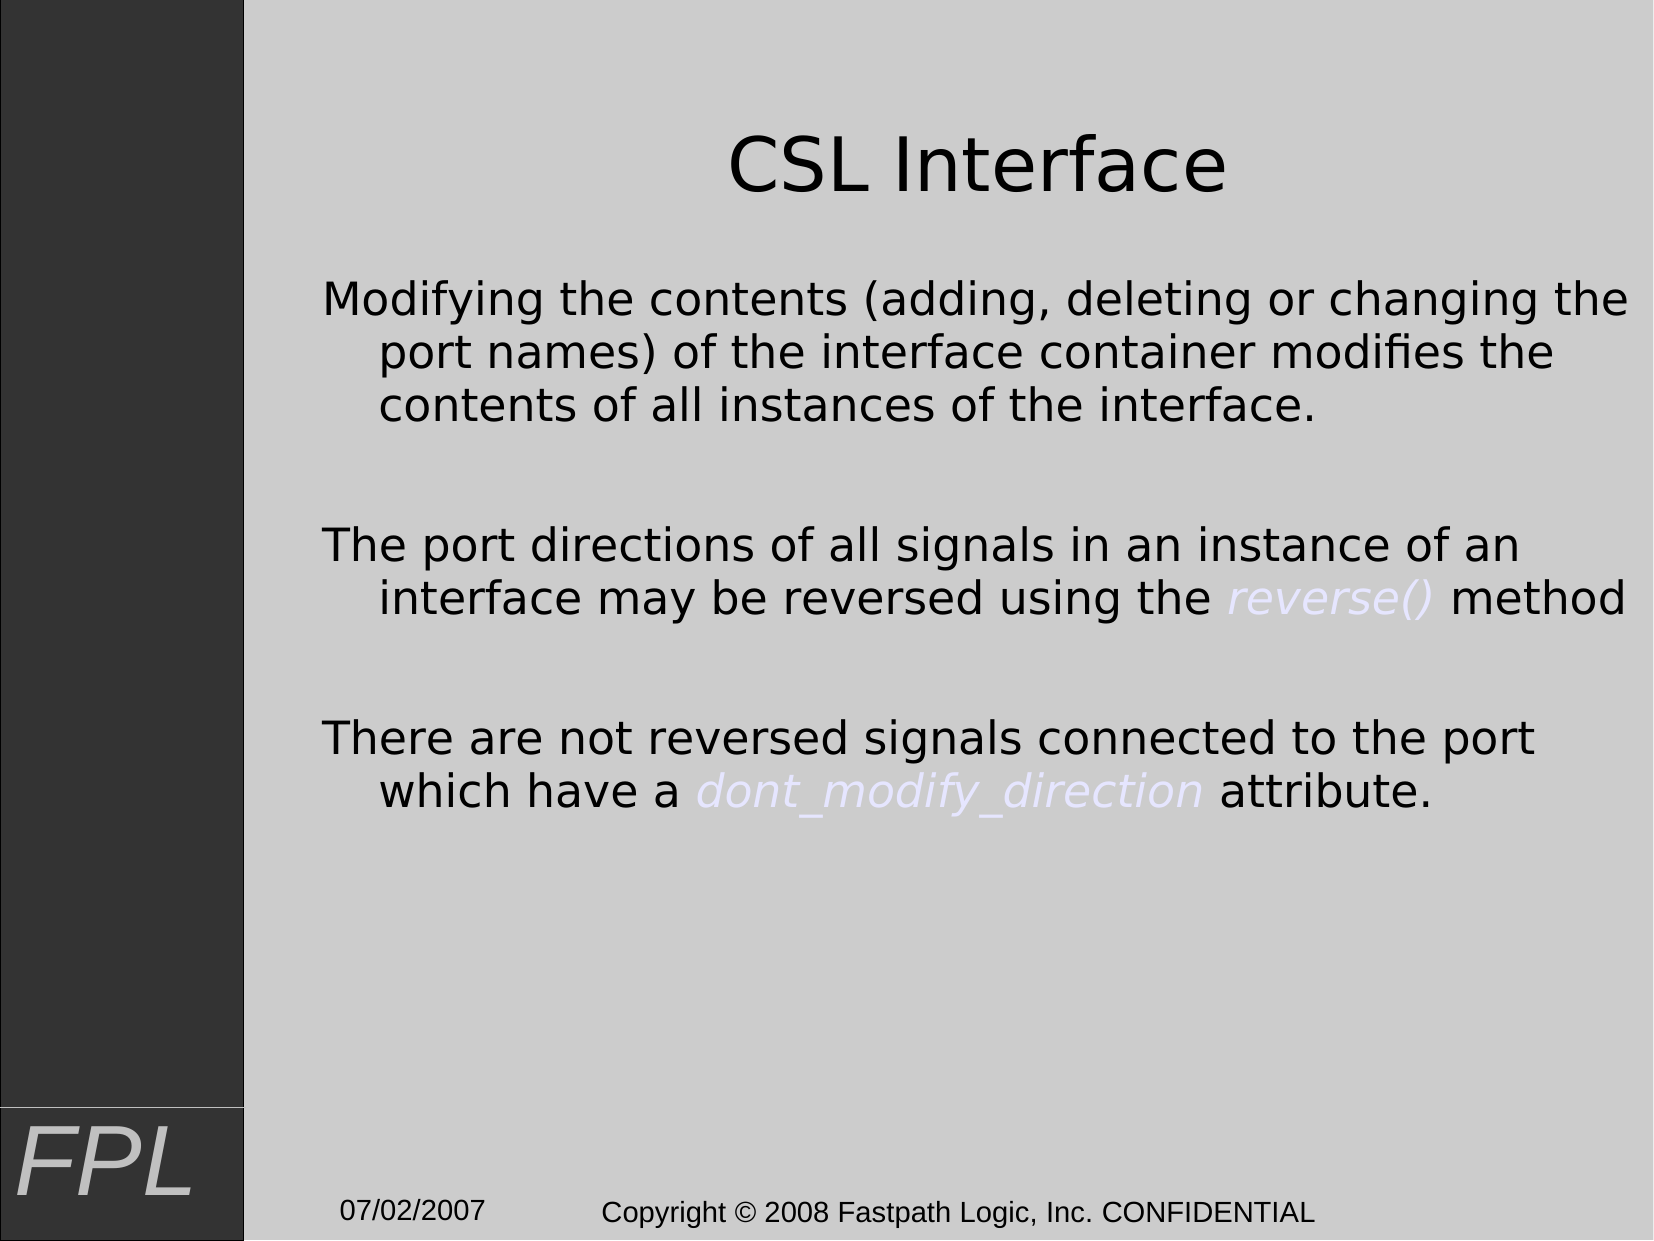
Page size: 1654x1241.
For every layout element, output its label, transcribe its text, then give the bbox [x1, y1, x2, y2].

list Modifying the contents (adding, deleting or changing the port names) of the interface container modifies the contents of all instances of the interface. The port directions of all signals in an instance of an interface may be reversed using the reverse() method There are not reversed signals connected to the port which have a dont_modify_direction attribute. [322, 272, 1635, 1179]
title CSL Interface [427, 57, 1530, 272]
